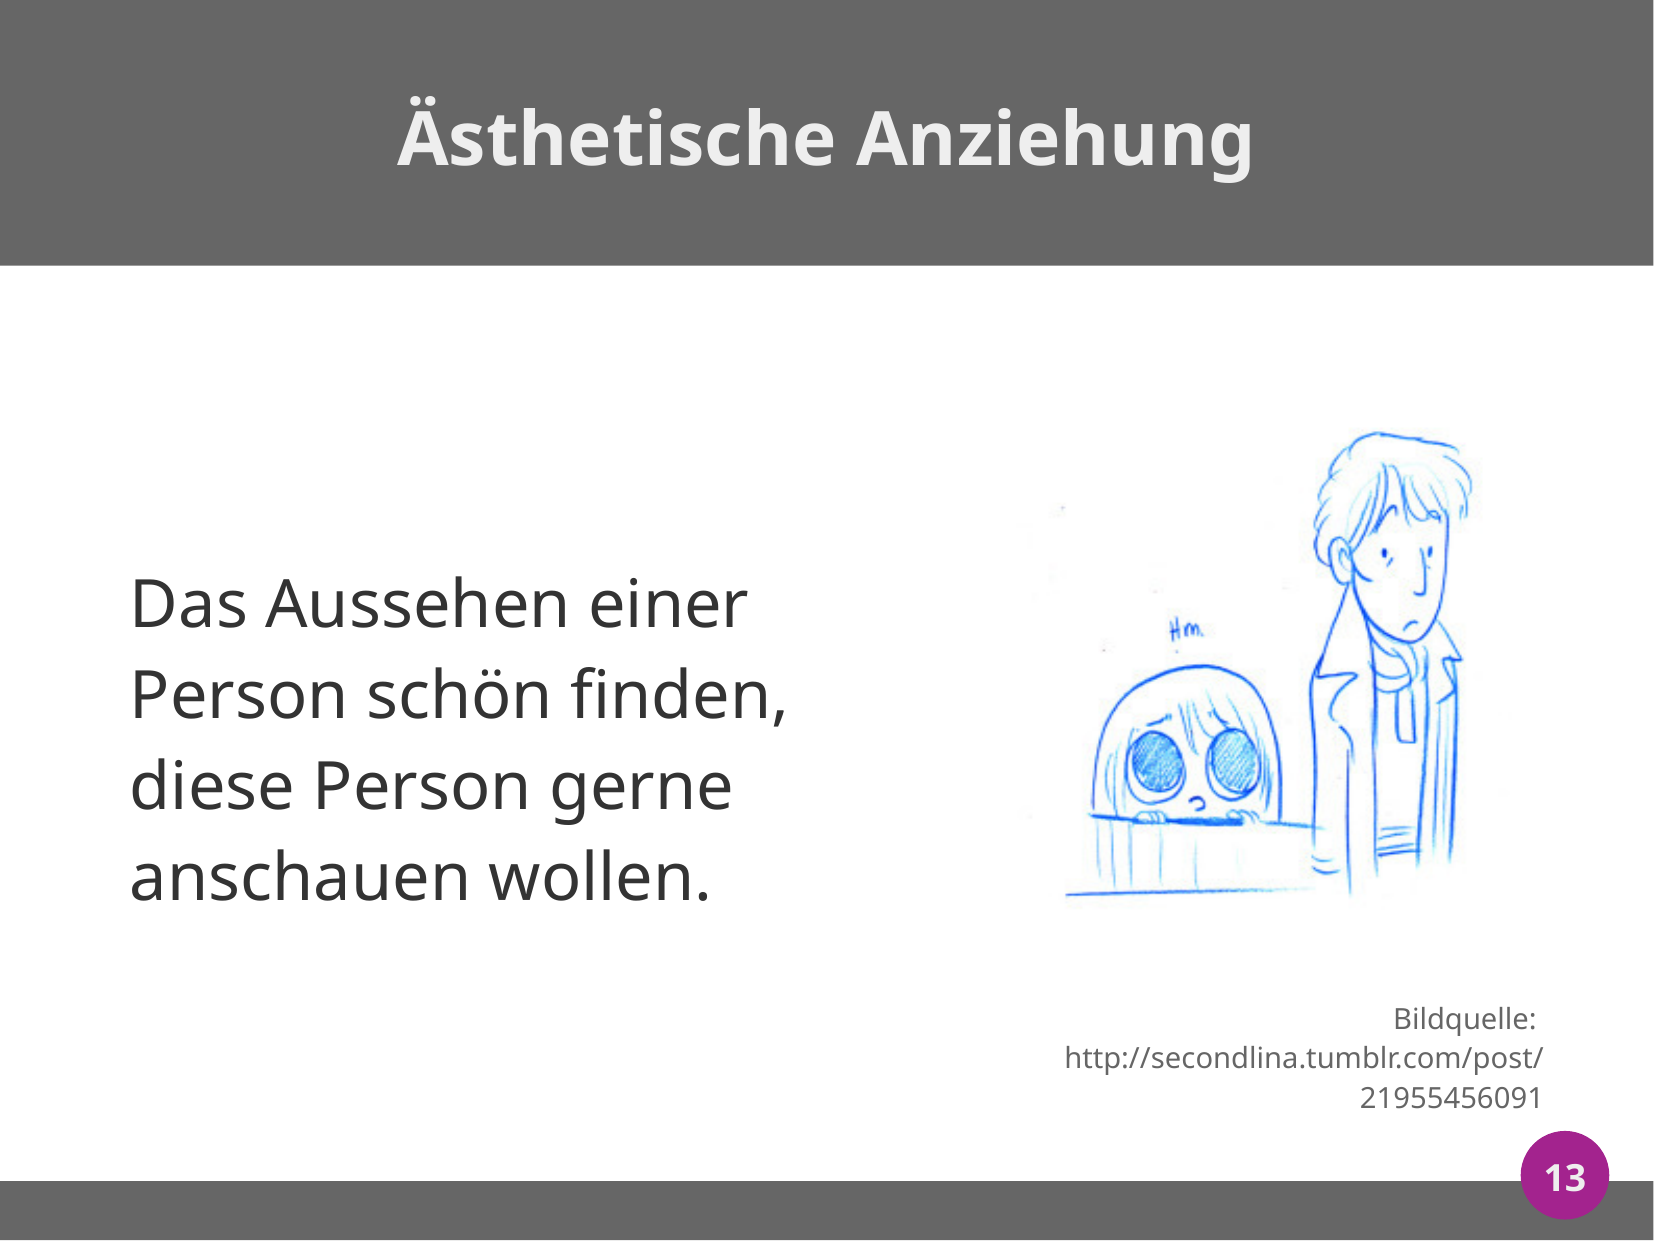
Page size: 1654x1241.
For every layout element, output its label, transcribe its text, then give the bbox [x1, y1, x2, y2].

picture [1016, 415, 1512, 945]
list Das Aussehen einer Person schön finden, diese Person gerne anschauen wollen. [59, 324, 809, 1152]
title Ästhetische Anziehung [59, 11, 1595, 260]
text_box Bildquelle: http://secondlina.tumblr.com/post/21955456091 [919, 990, 1560, 1099]
